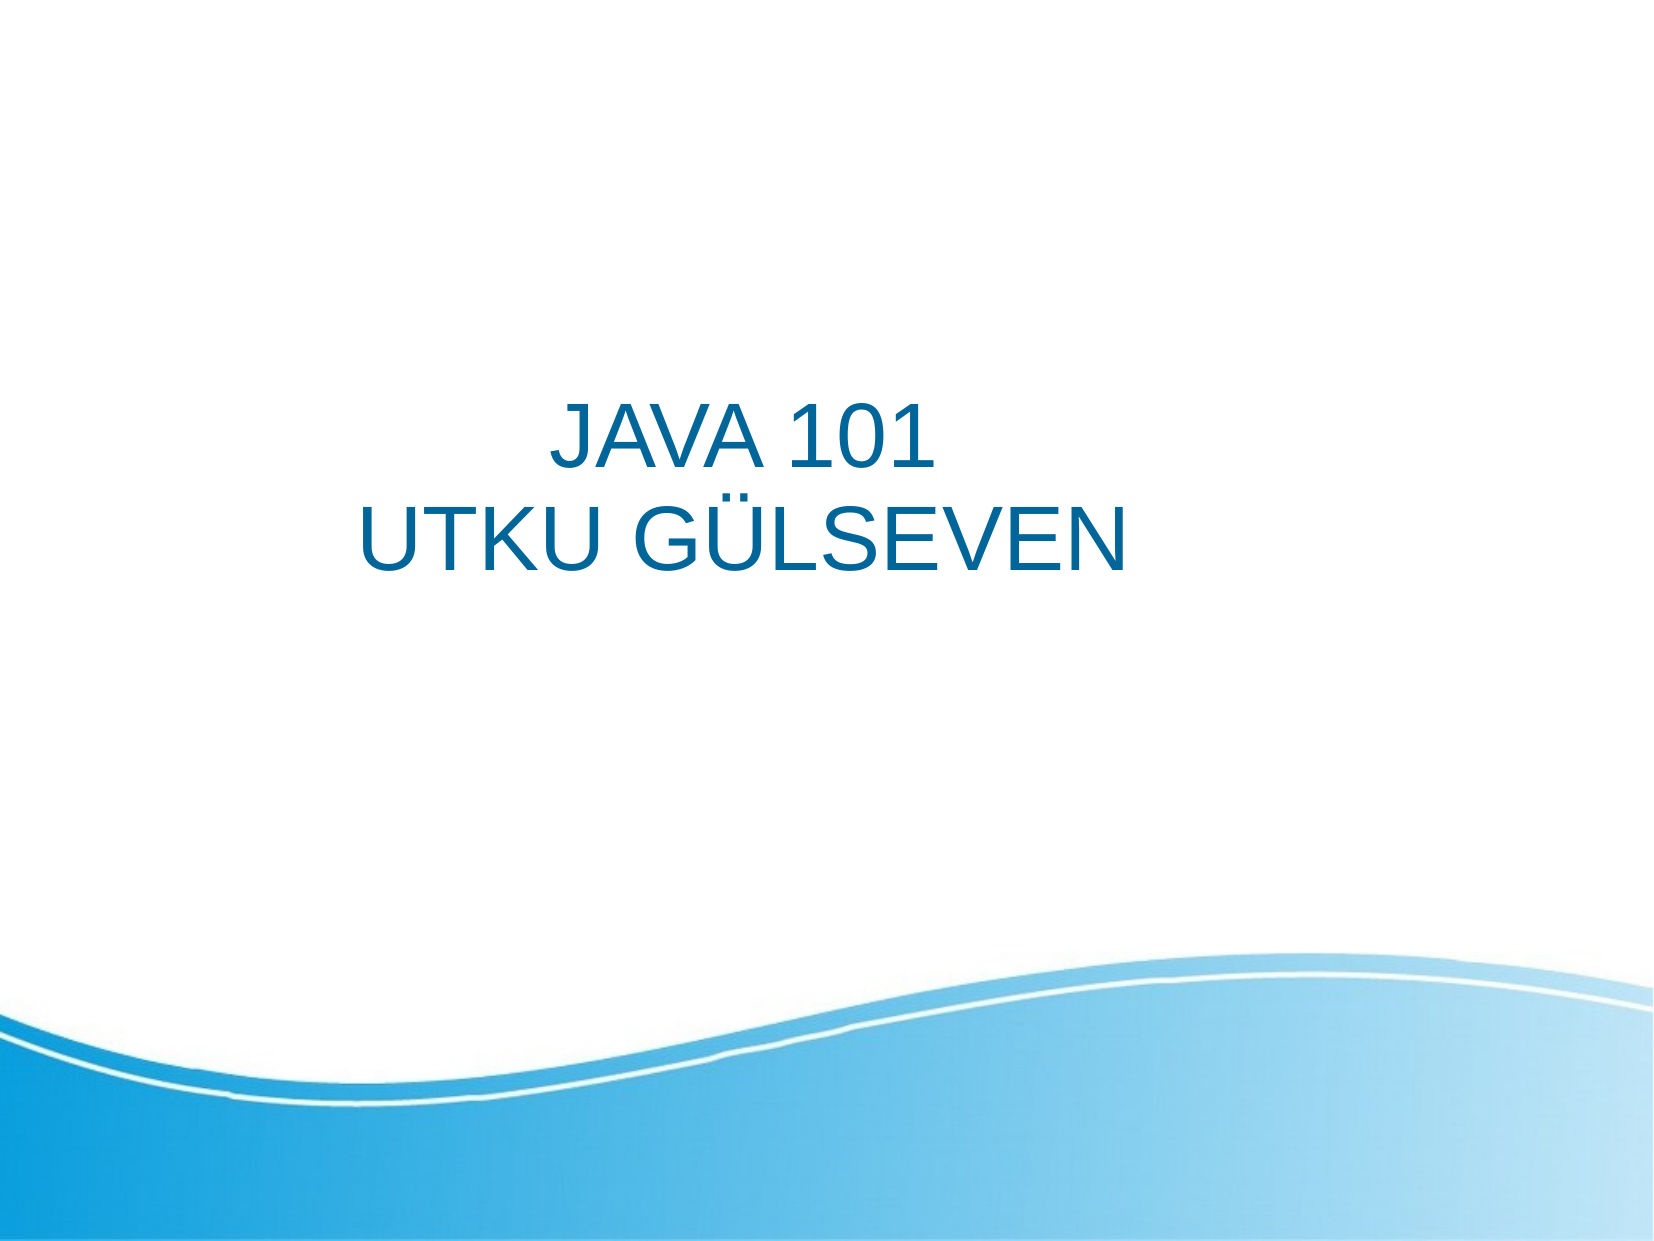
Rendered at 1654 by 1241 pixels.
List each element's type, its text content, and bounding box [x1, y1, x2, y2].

picture [0, 952, 1654, 1241]
title JAVA 101 UTKU GÜLSEVEN [0, 384, 1489, 592]
